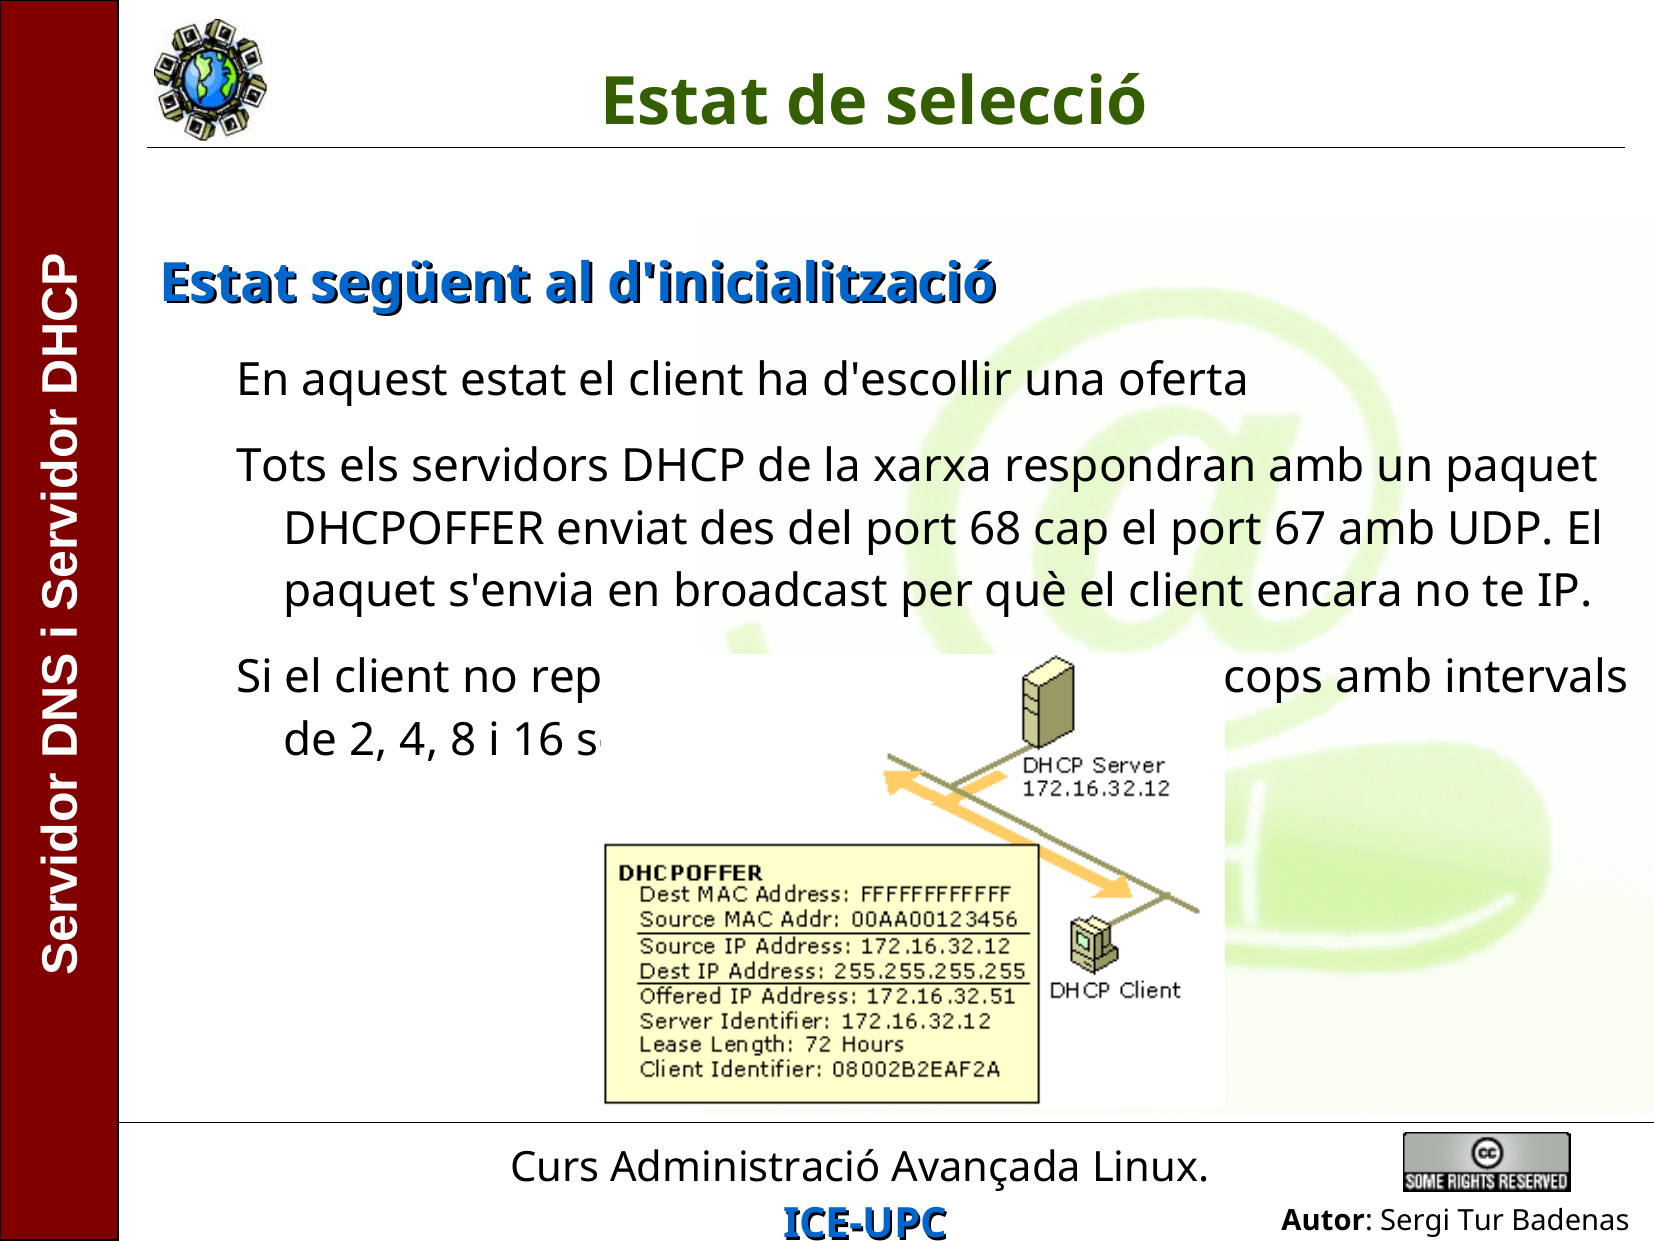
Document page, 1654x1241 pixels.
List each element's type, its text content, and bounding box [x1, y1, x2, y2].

picture [1403, 1132, 1571, 1192]
title Estat de selecció [129, 56, 1619, 141]
picture [154, 19, 268, 56]
picture [601, 217, 1654, 1113]
list Estat següent al d'inicialització En aquest estat el client ha d'escollir una oferta Tots els servidors DHCP de la xarxa respondran amb un paquet DHCPOFFER enviat des del port 68 cap el port 67 amb UDP. El paquet s'envia en broadcast per què el client encara no te IP. Si el client no rep una resposta ho reintenta 4 cops amb intervals de 2, 4, 8 i 16 segons. [141, 242, 1630, 1078]
